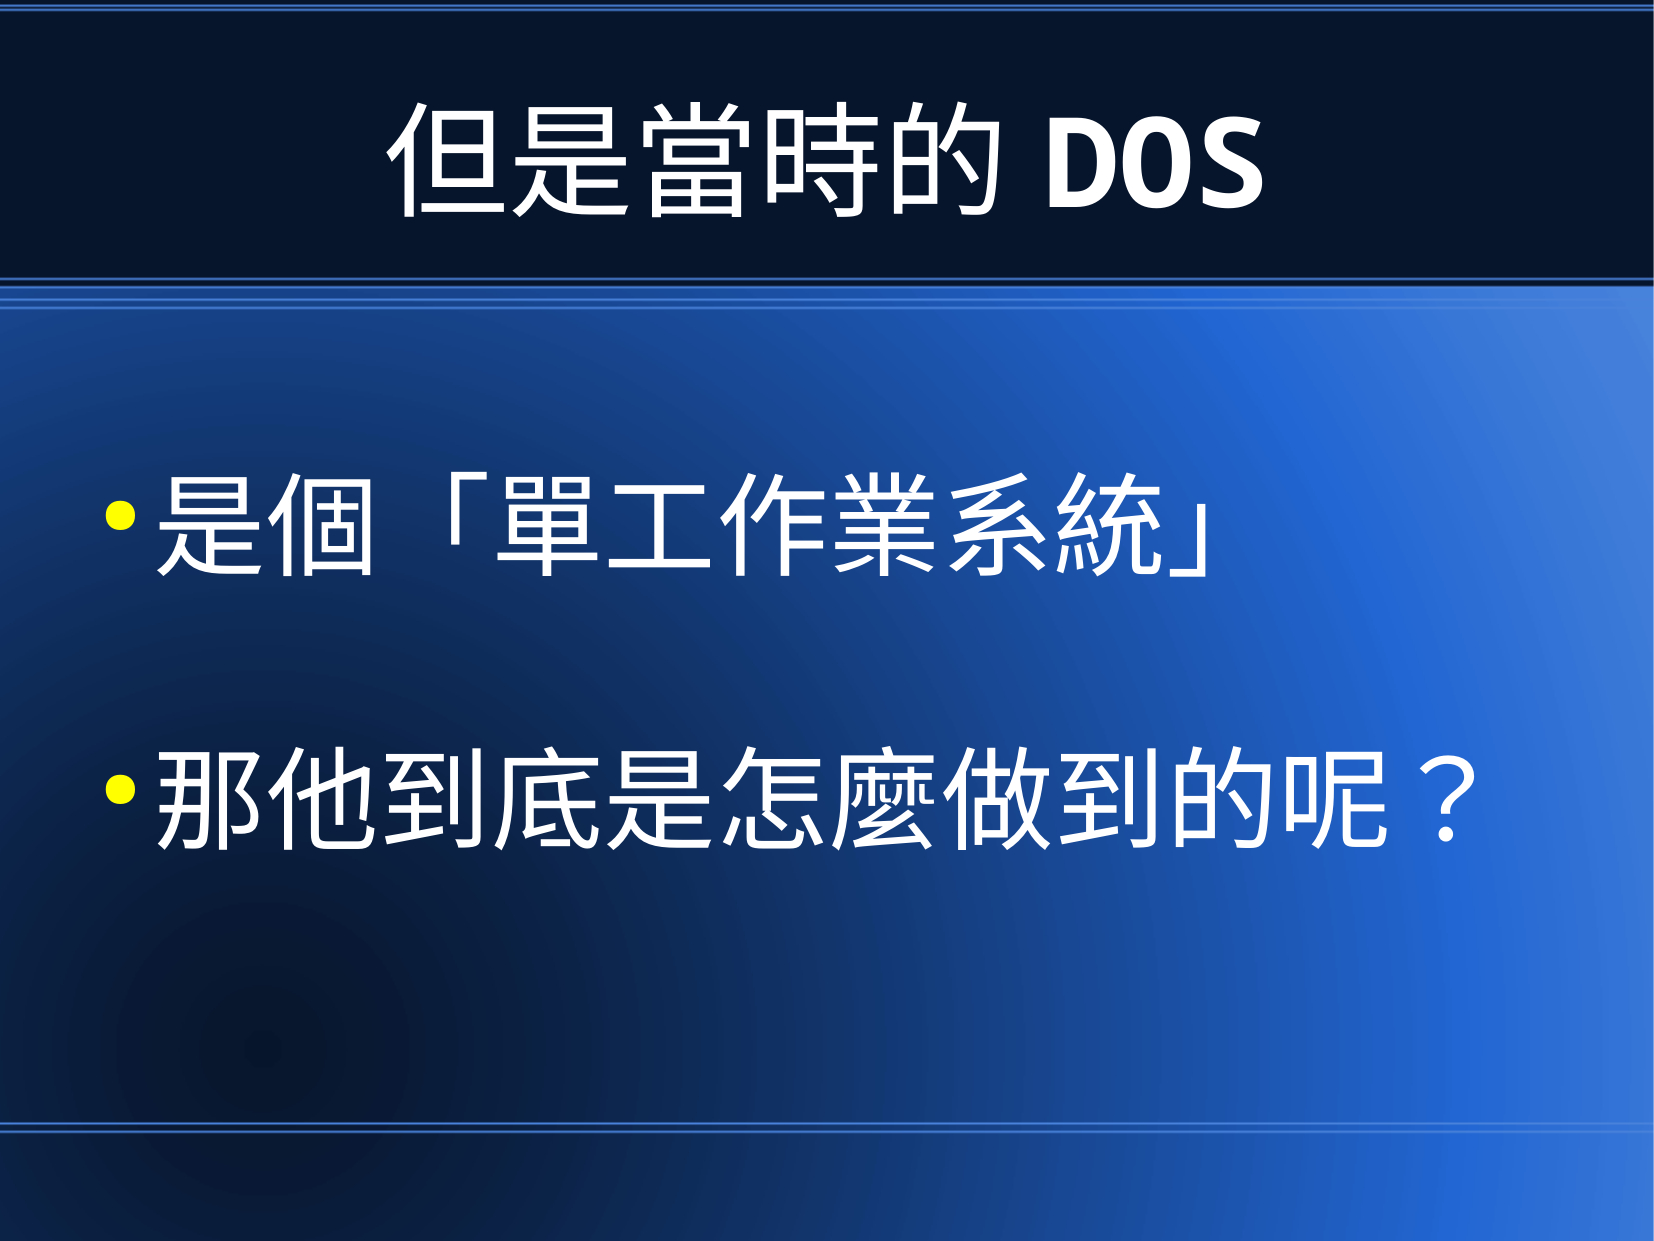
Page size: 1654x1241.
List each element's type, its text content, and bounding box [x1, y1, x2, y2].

picture [0, 0, 1654, 1241]
title 但是當時的DOS [82, 49, 1571, 257]
list 是個「單工作業系統」 那他到底是怎麼做到的呢？ [82, 355, 1571, 1241]
